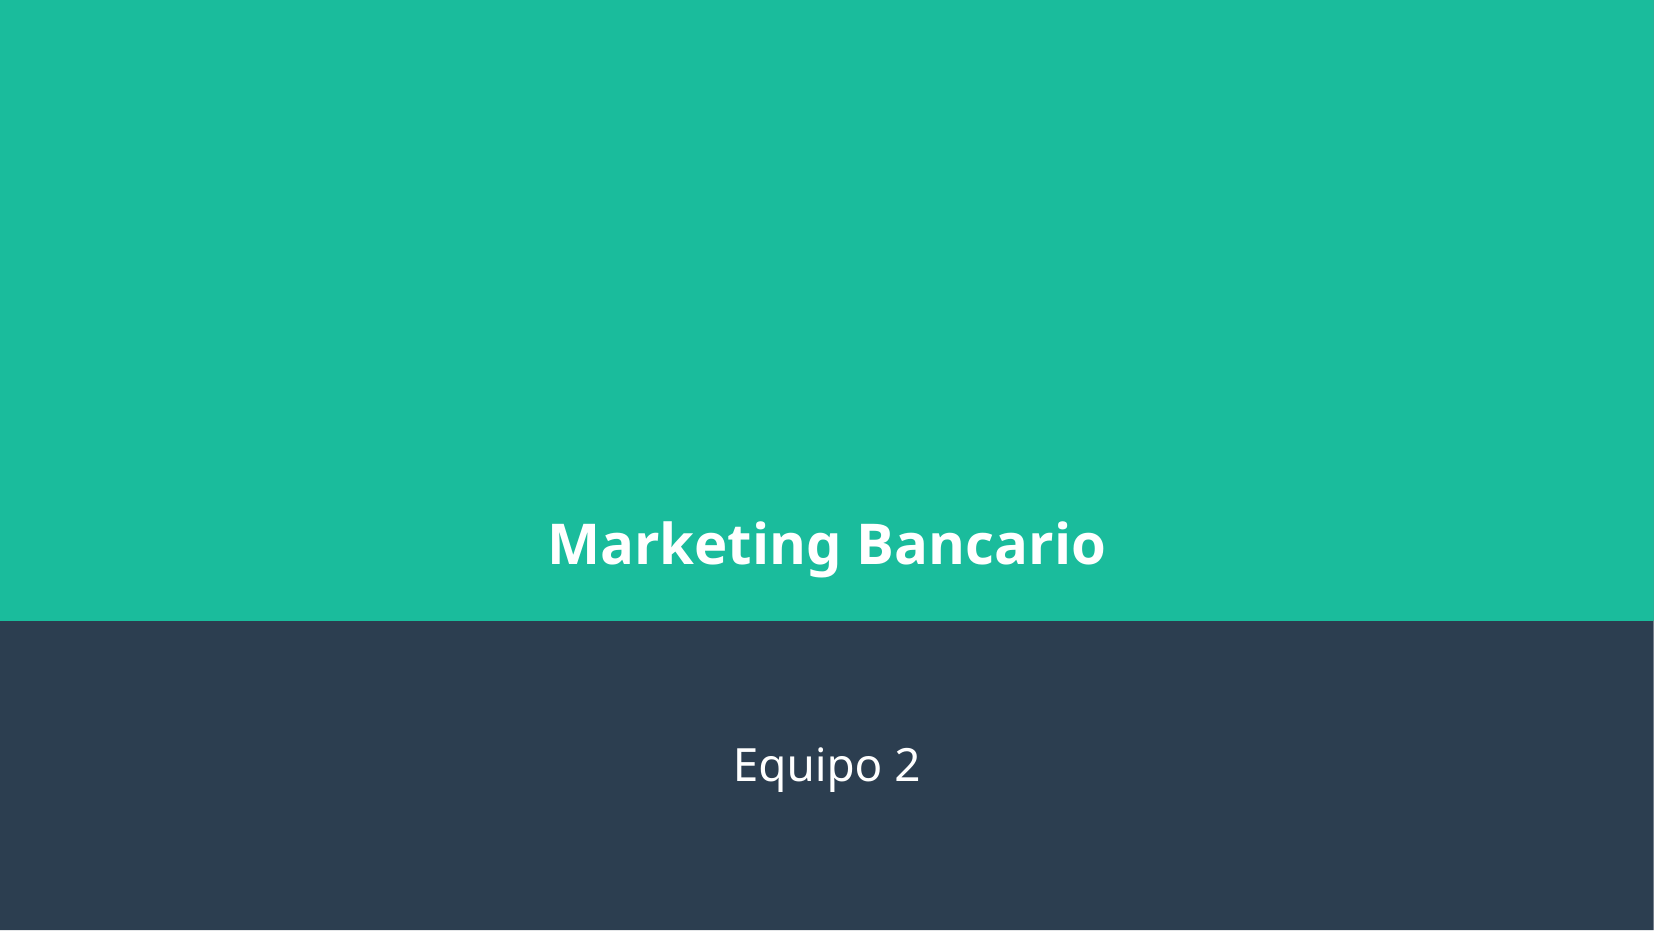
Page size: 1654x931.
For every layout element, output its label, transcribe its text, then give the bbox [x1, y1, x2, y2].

title Marketing Bancario [59, 465, 1595, 583]
subtitle Equipo 2 [59, 642, 1595, 886]
